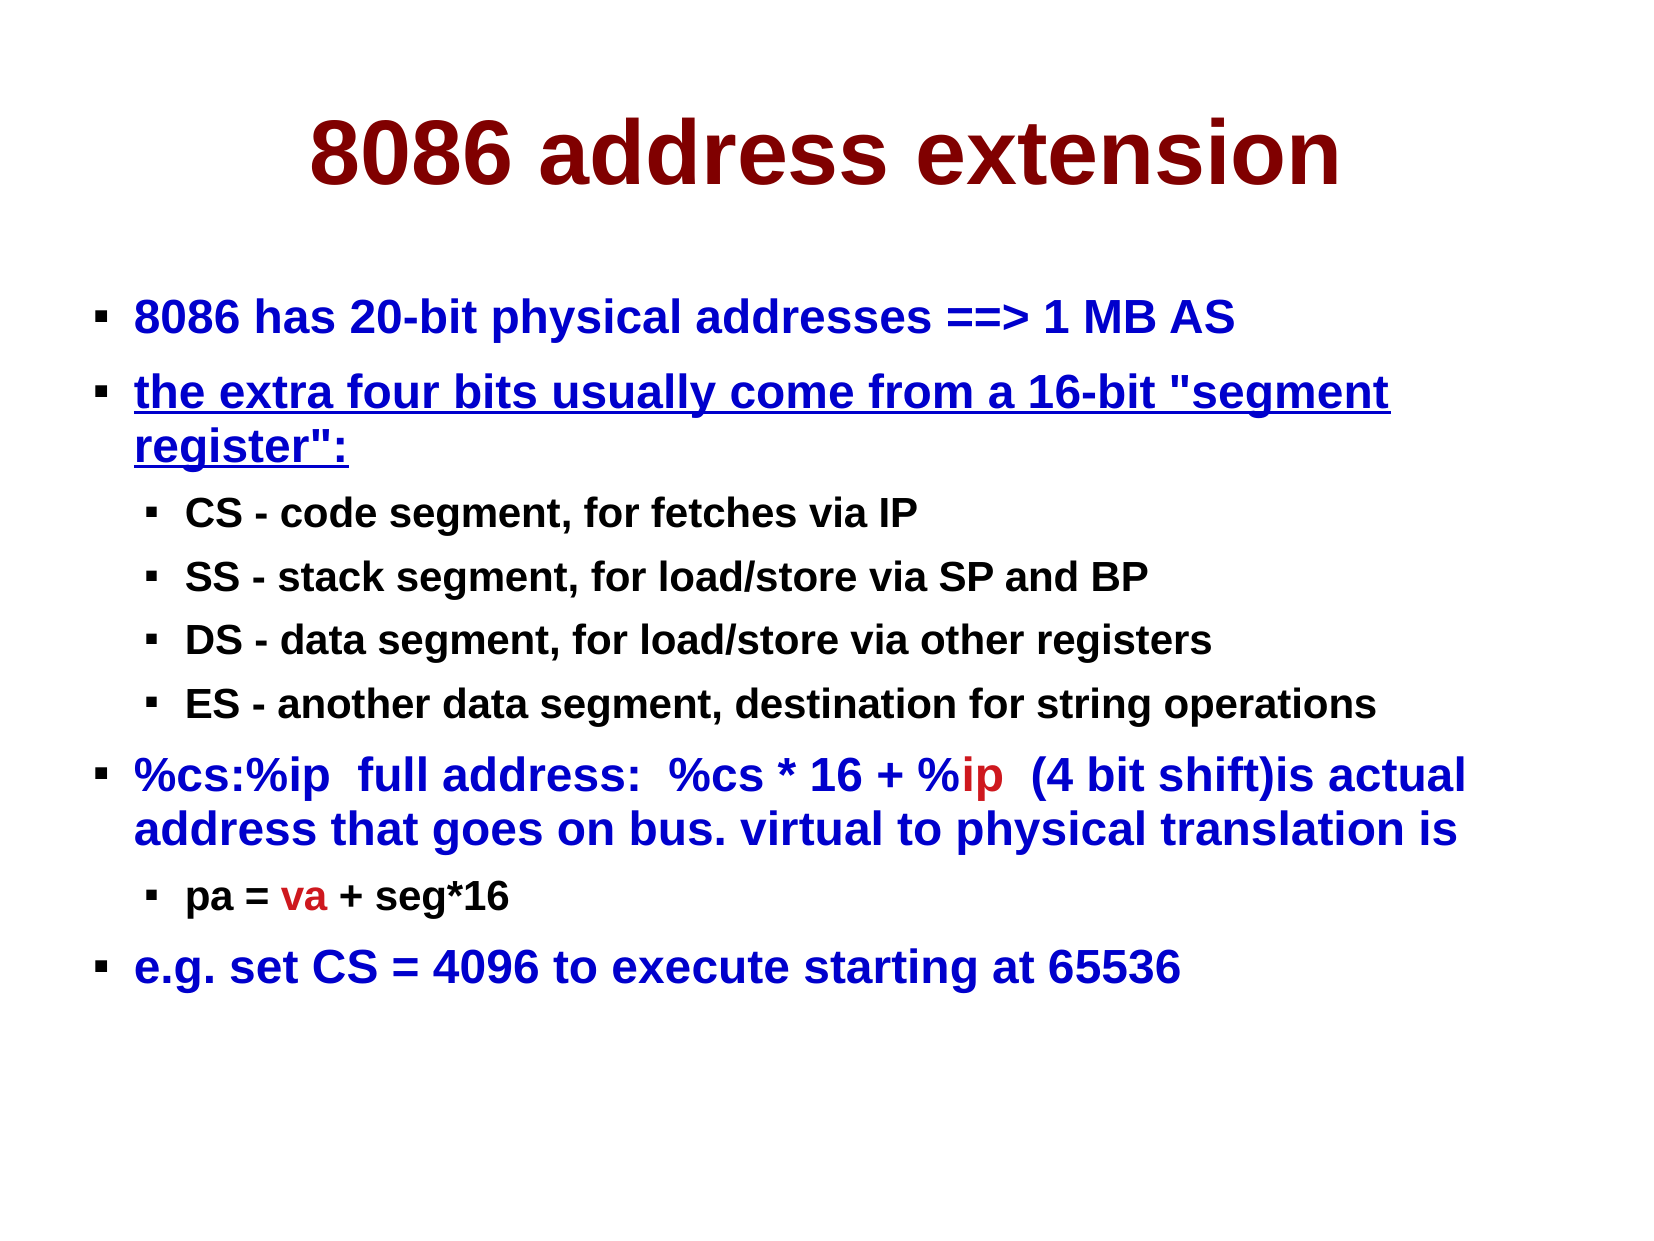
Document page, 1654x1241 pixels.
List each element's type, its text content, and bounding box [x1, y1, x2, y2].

title 8086 address extension [82, 49, 1571, 257]
list 8086 has 20-bit physical addresses ==> 1 MB AS the extra four bits usually come from a 16-bit "segment register": CS - code segment, for fetches via IP SS - stack segment, for load/store via SP and BP DS - data segment, for load/store via other registers ES - another data segment, destination for string operations %cs:%ip full address: %cs * 16 + %ip (4 bit shift)is actual address that goes on bus. virtual to physical translation is pa = va + seg*16 e.g. set CS = 4096 to execute starting at 65536 [82, 290, 1571, 1010]
